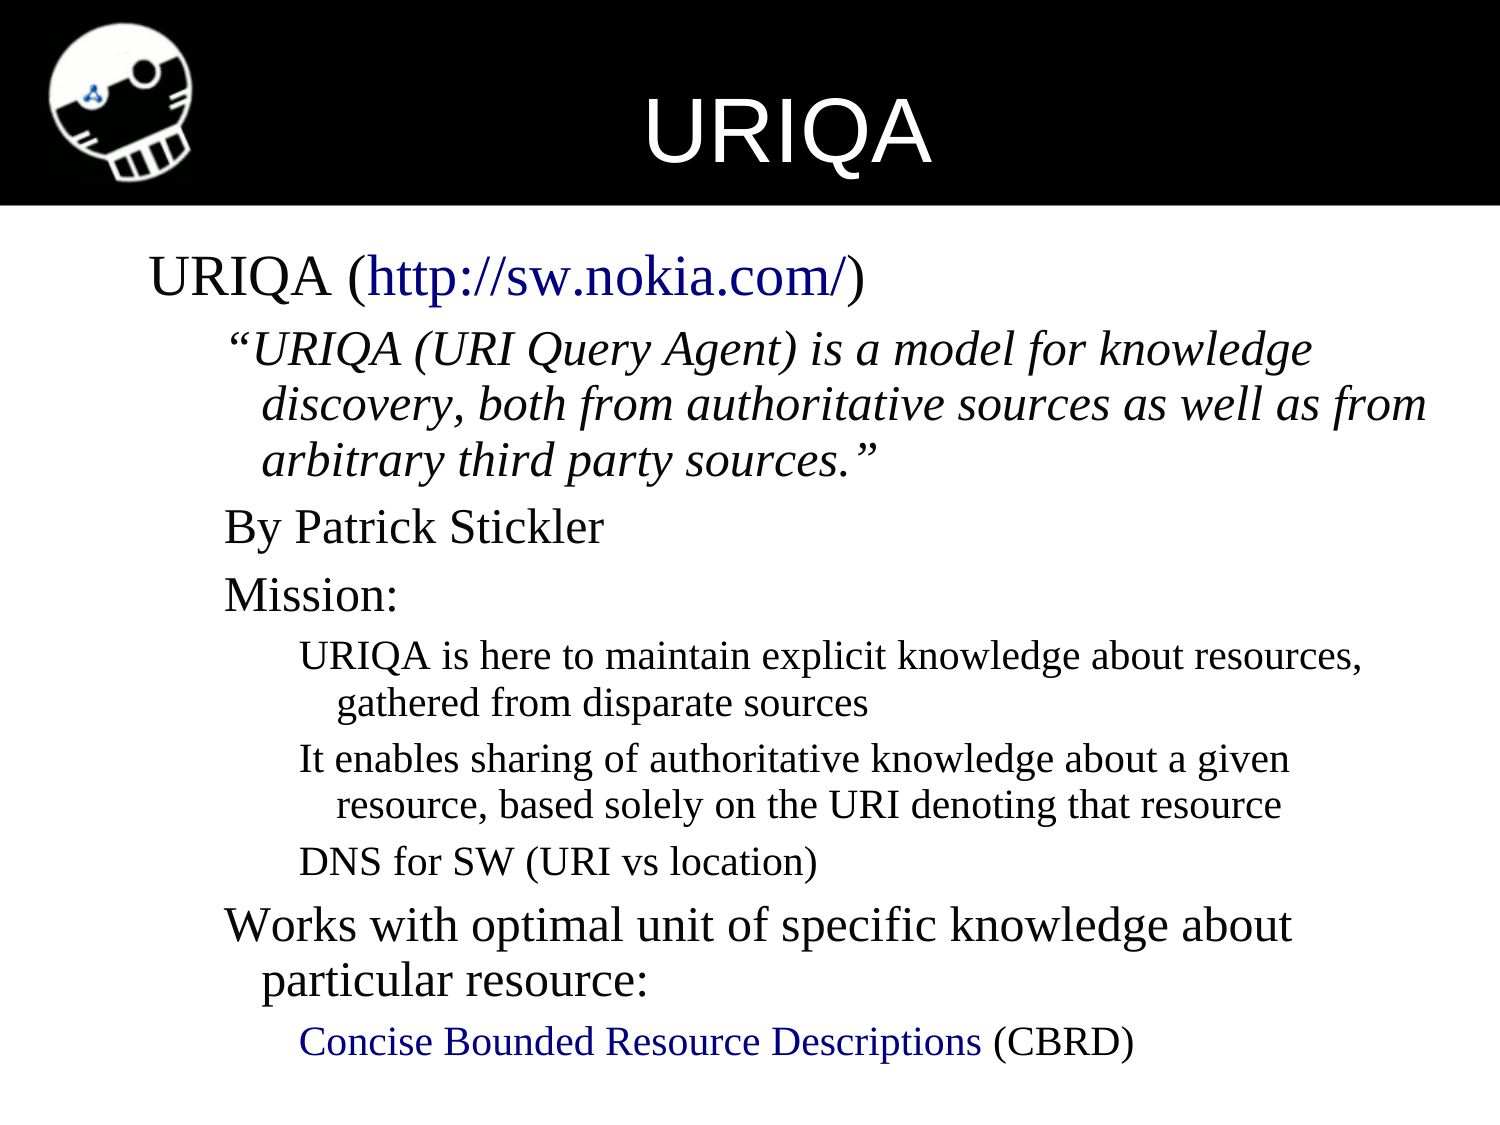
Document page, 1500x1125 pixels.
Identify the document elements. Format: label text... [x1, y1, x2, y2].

picture [0, 0, 1500, 1125]
list URIQA (http://sw.nokia.com/) “URIQA (URI Query Agent) is a model for knowledge discovery, both from authoritative sources as well as from arbitrary third party sources.” By Patrick Stickler Mission: URIQA is here to maintain explicit knowledge about resources, gathered from disparate sources It enables sharing of authoritative knowledge about a given resource, based solely on the URI denoting that resource DNS for SW (URI vs location) Works with optimal unit of specific knowledge about particular resource: Concise Bounded Resource Descriptions (CBRD) [59, 236, 1447, 1083]
title URIQA [150, 37, 1426, 225]
